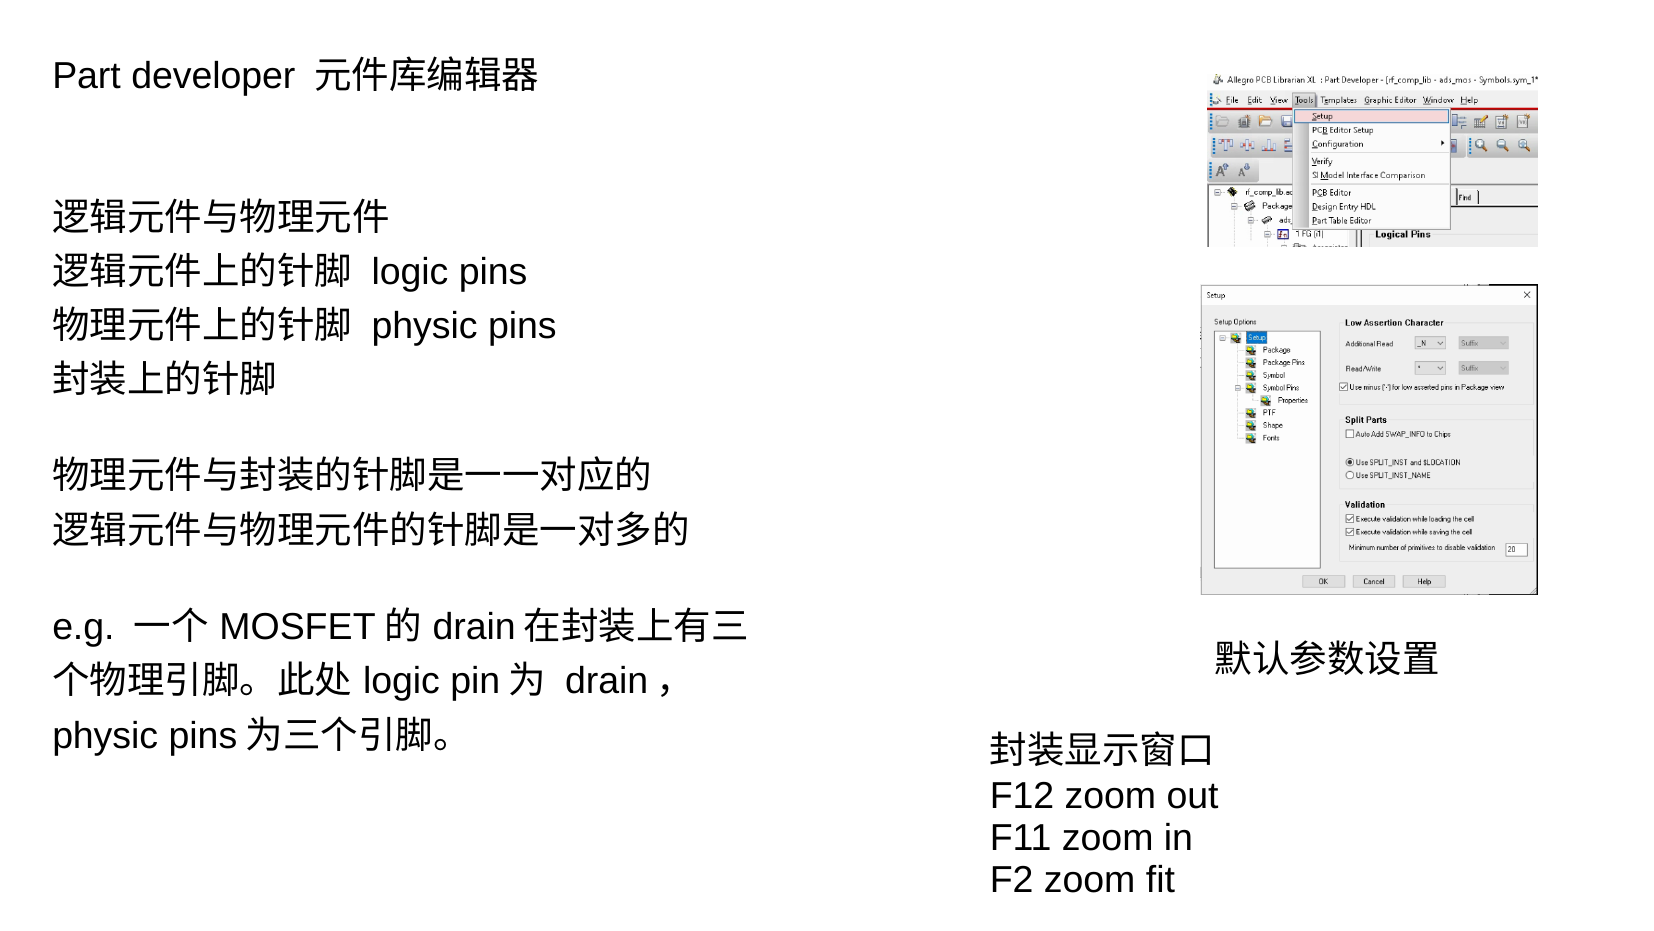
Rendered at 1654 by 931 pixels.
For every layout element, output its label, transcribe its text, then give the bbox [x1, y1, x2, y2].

picture [1207, 74, 1538, 247]
text_box 逻辑元件与物理元件 逻辑元件上的针脚 logic pins 物理元件上的针脚 physic pins 封装上的针脚 物理元件与封装的针脚是一一对应的 逻辑元件与物理元件的针脚是一对多的 e.g. 一个MOSFET的drain在封装上有三个物理引脚。此处logic pin为 drain， physic pins为三个引脚。 [37, 178, 788, 809]
picture [1200, 284, 1538, 595]
text_box Part developer 元件库编辑器 [37, 37, 563, 132]
text_box 封装显示窗口 F12 zoom out F11 zoom in F2 zoom fit [975, 712, 1305, 908]
text_box 默认参数设置 [1200, 621, 1530, 697]
